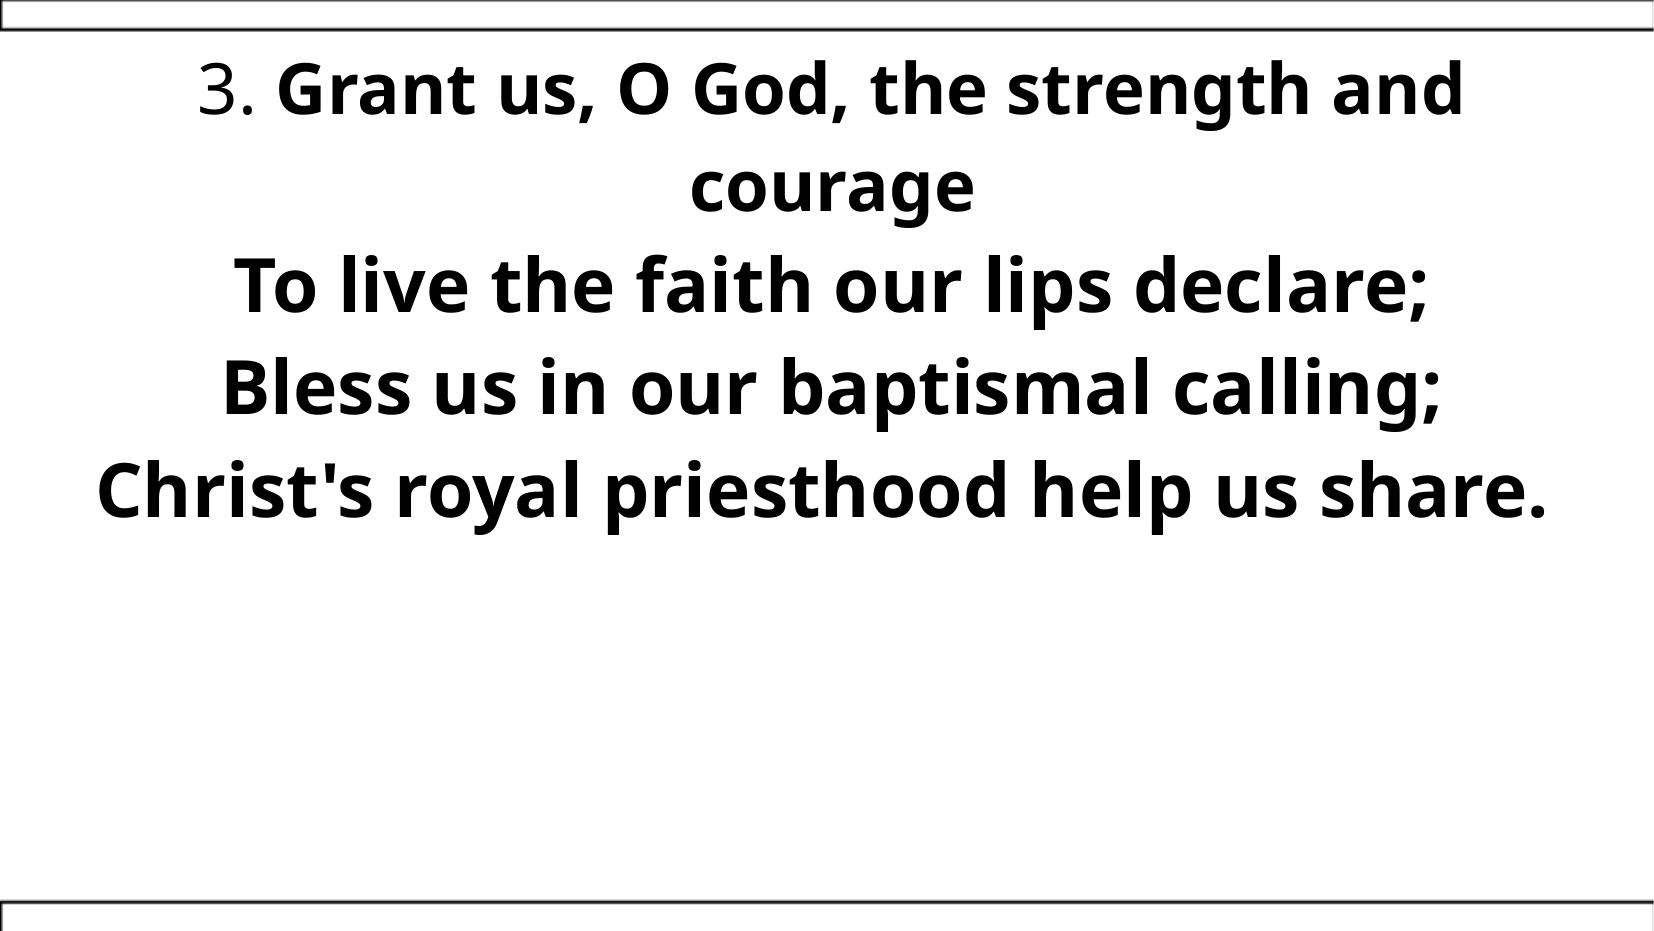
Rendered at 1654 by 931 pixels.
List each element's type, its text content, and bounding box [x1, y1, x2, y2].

text_box 3. Grant us, O God, the strength and courage To live the faith our lips declare; Bless us in our baptismal calling; Christ's royal priesthood help us share. [60, 31, 1606, 451]
picture [0, 0, 1654, 931]
